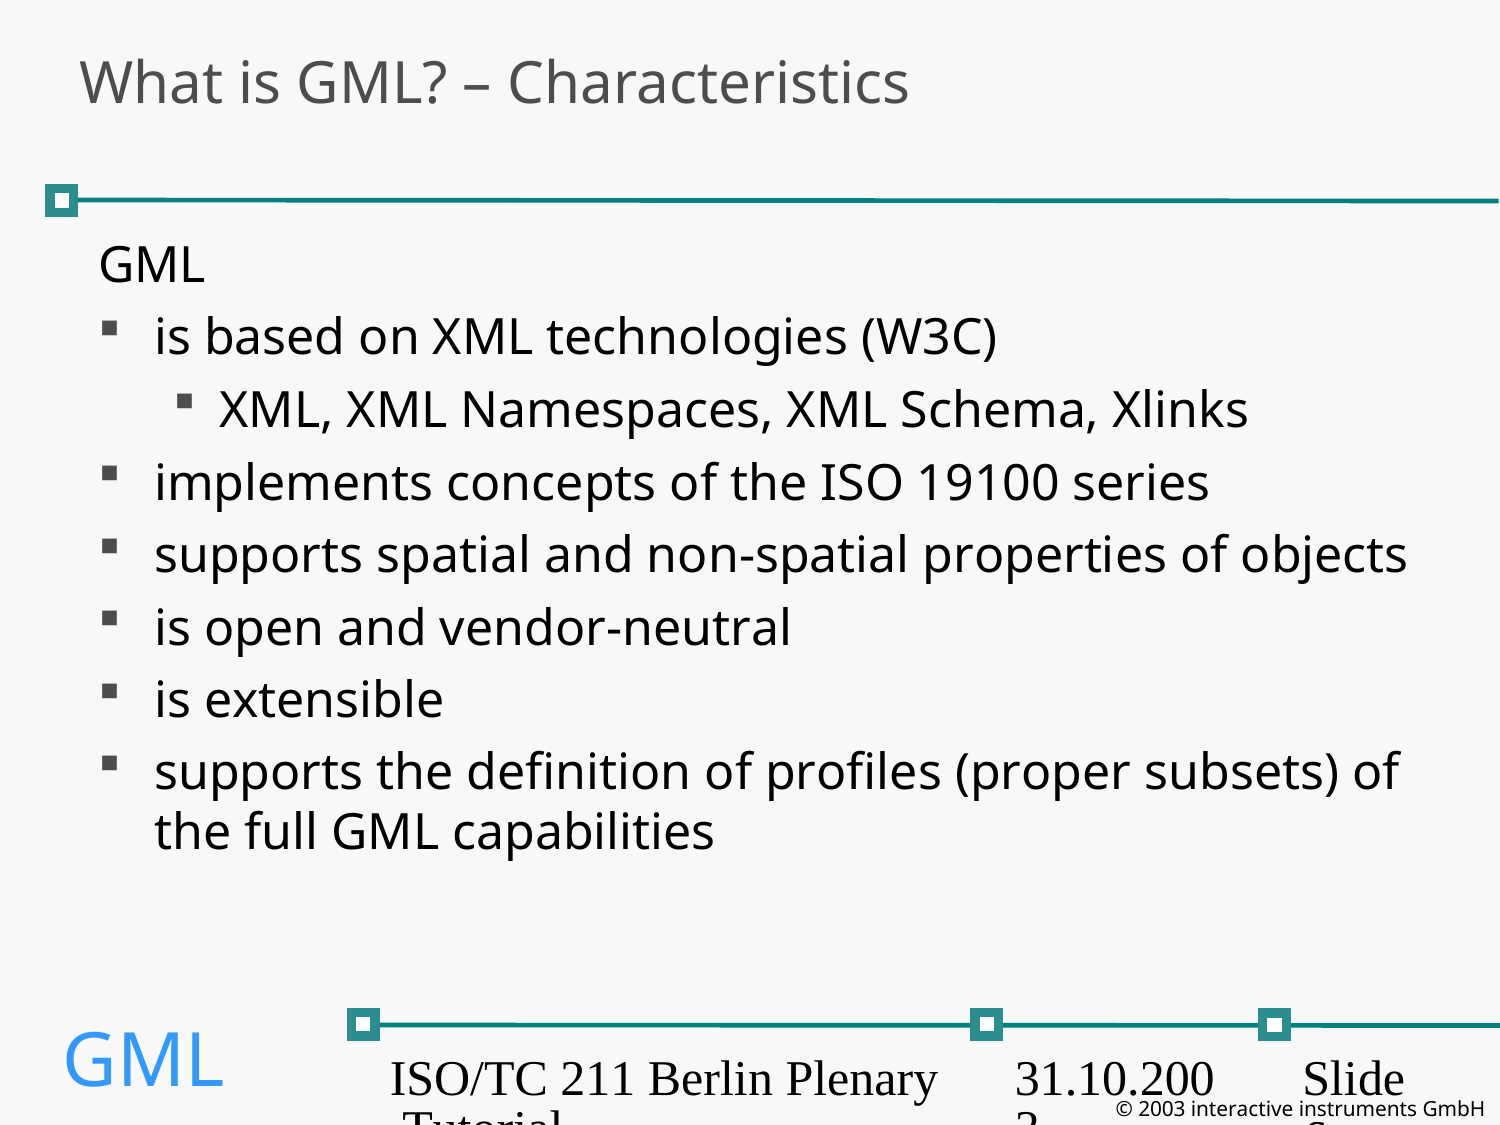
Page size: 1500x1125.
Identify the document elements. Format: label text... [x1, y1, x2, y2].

list GML is based on XML technologies (W3C) XML, XML Namespaces, XML Schema, Xlinks implements concepts of the ISO 19100 series supports spatial and non-spatial properties of objects is open and vendor-neutral is extensible supports the definition of profiles (proper subsets) of the full GML capabilities [83, 224, 1425, 951]
title What is GML? – Characteristics [64, 37, 1427, 188]
